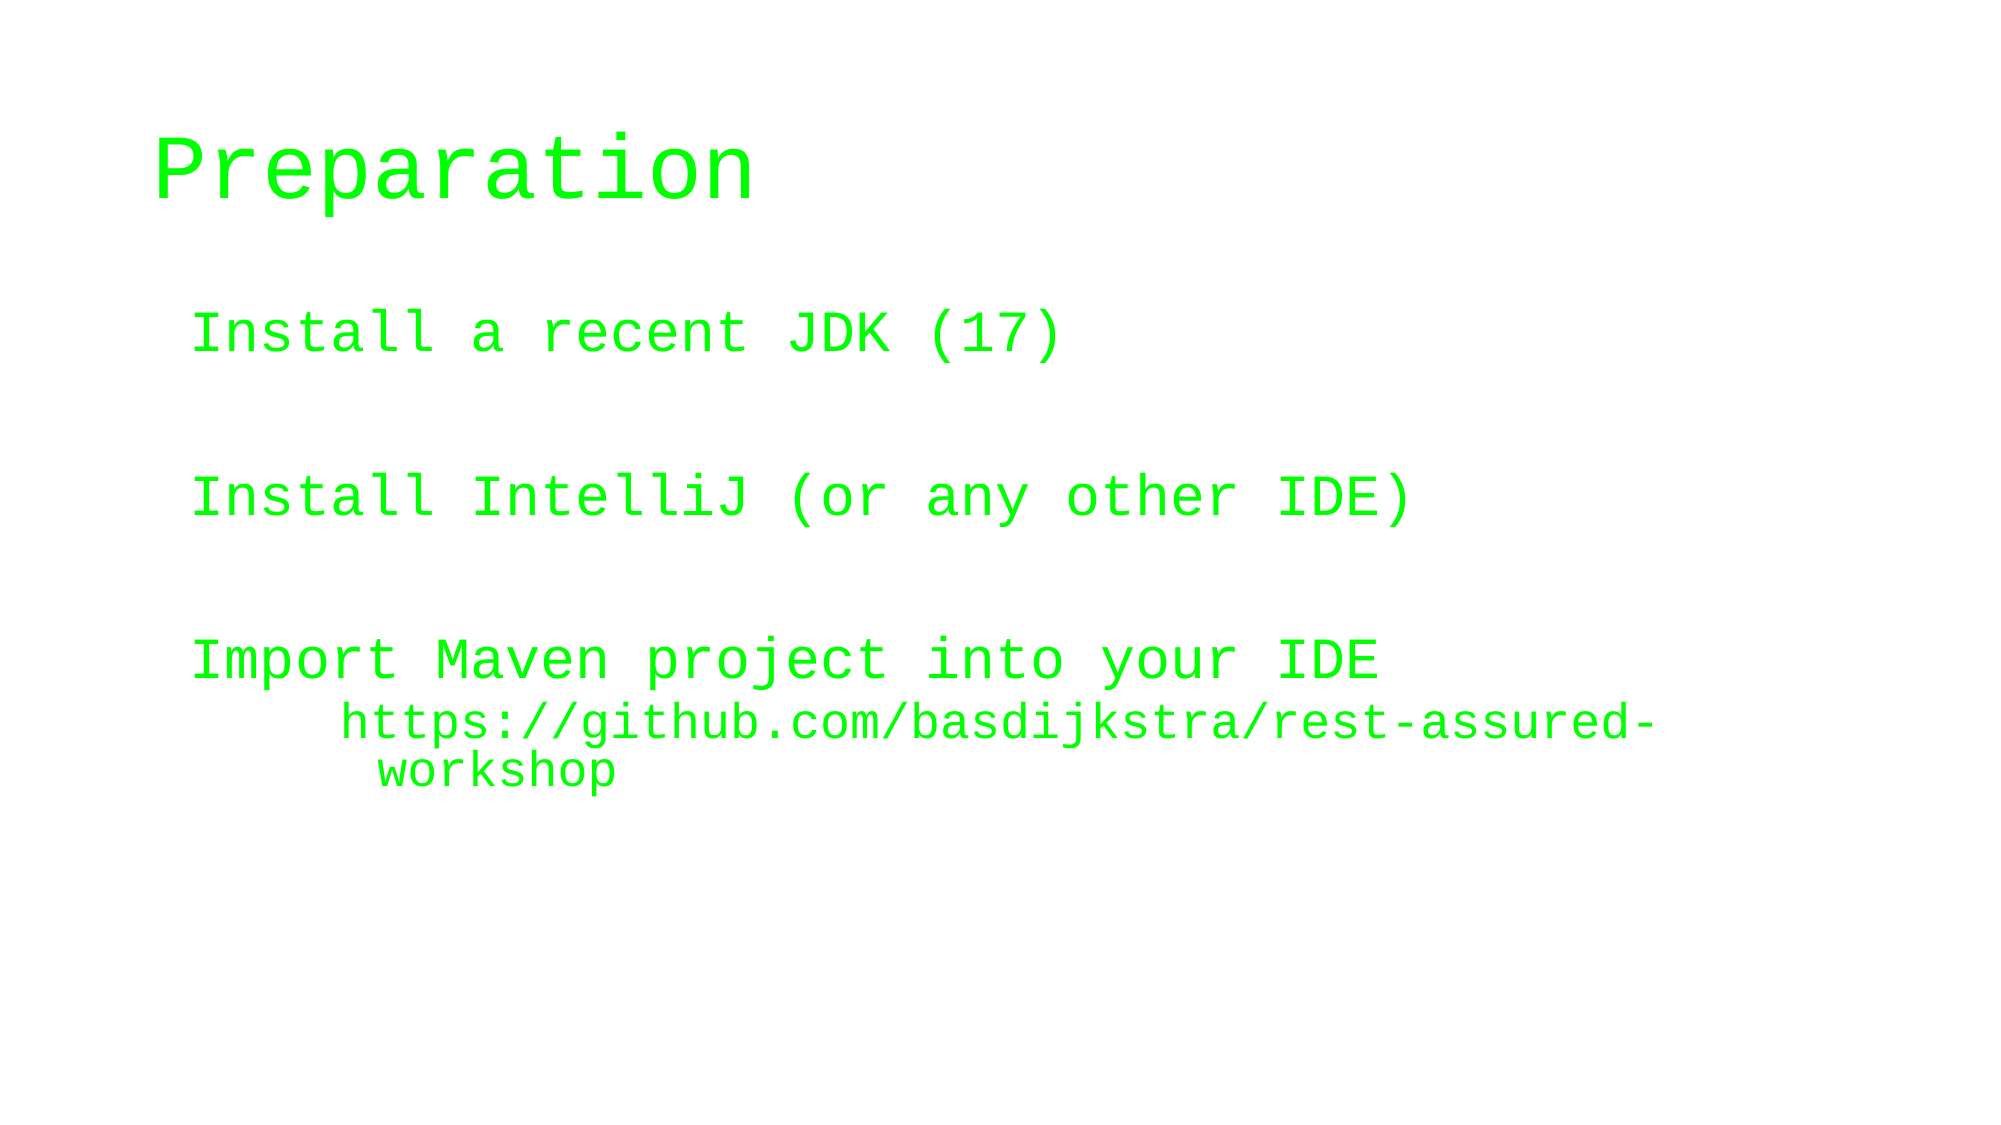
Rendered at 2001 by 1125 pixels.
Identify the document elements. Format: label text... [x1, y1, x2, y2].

title Preparation [137, 59, 1863, 278]
list Install a recent JDK (17) Install IntelliJ (or any other IDE) Import Maven project into your IDE https://github.com/basdijkstra/rest-assured-workshop [137, 299, 1863, 1014]
